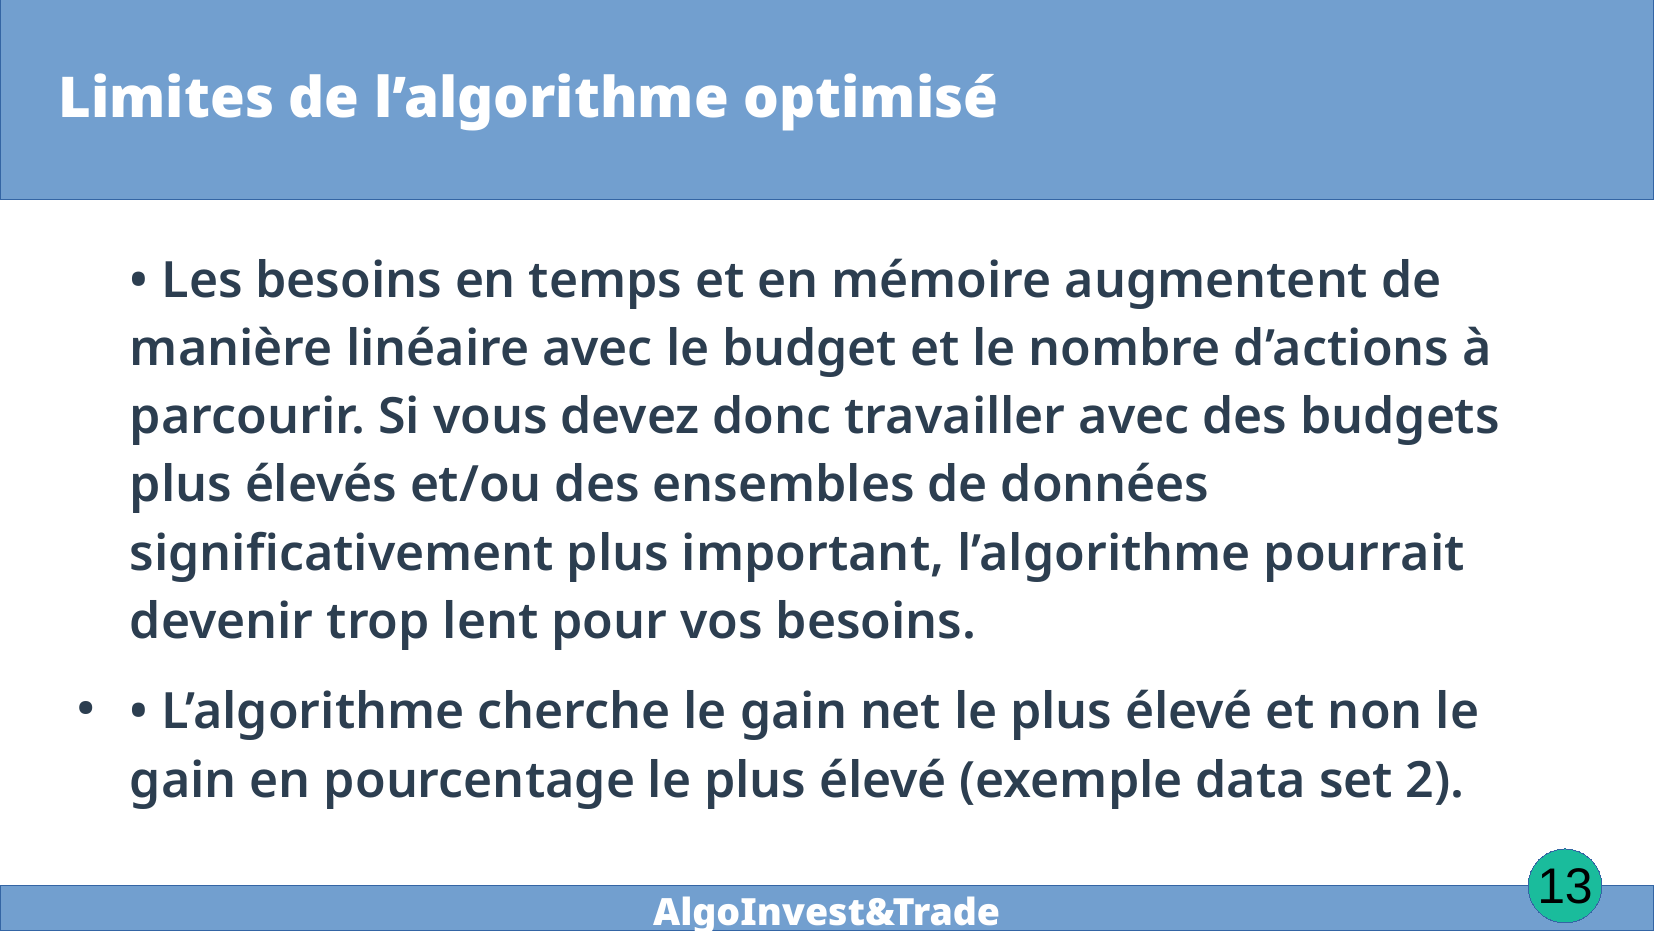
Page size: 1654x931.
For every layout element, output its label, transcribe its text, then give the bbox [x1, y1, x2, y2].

list • Les besoins en temps et en mémoire augmentent de manière linéaire avec le budget et le nombre d’actions à parcourir. Si vous devez donc travailler avec des budgets plus élevés et/ou des ensembles de données significativement plus important, l’algorithme pourrait devenir trop lent pour vos besoins. • L’algorithme cherche le gain net le plus élevé et non le gain en pourcentage le plus élevé (exemple data set 2). [59, 243, 1595, 864]
title Limites de l’algorithme optimisé [59, 37, 1595, 155]
